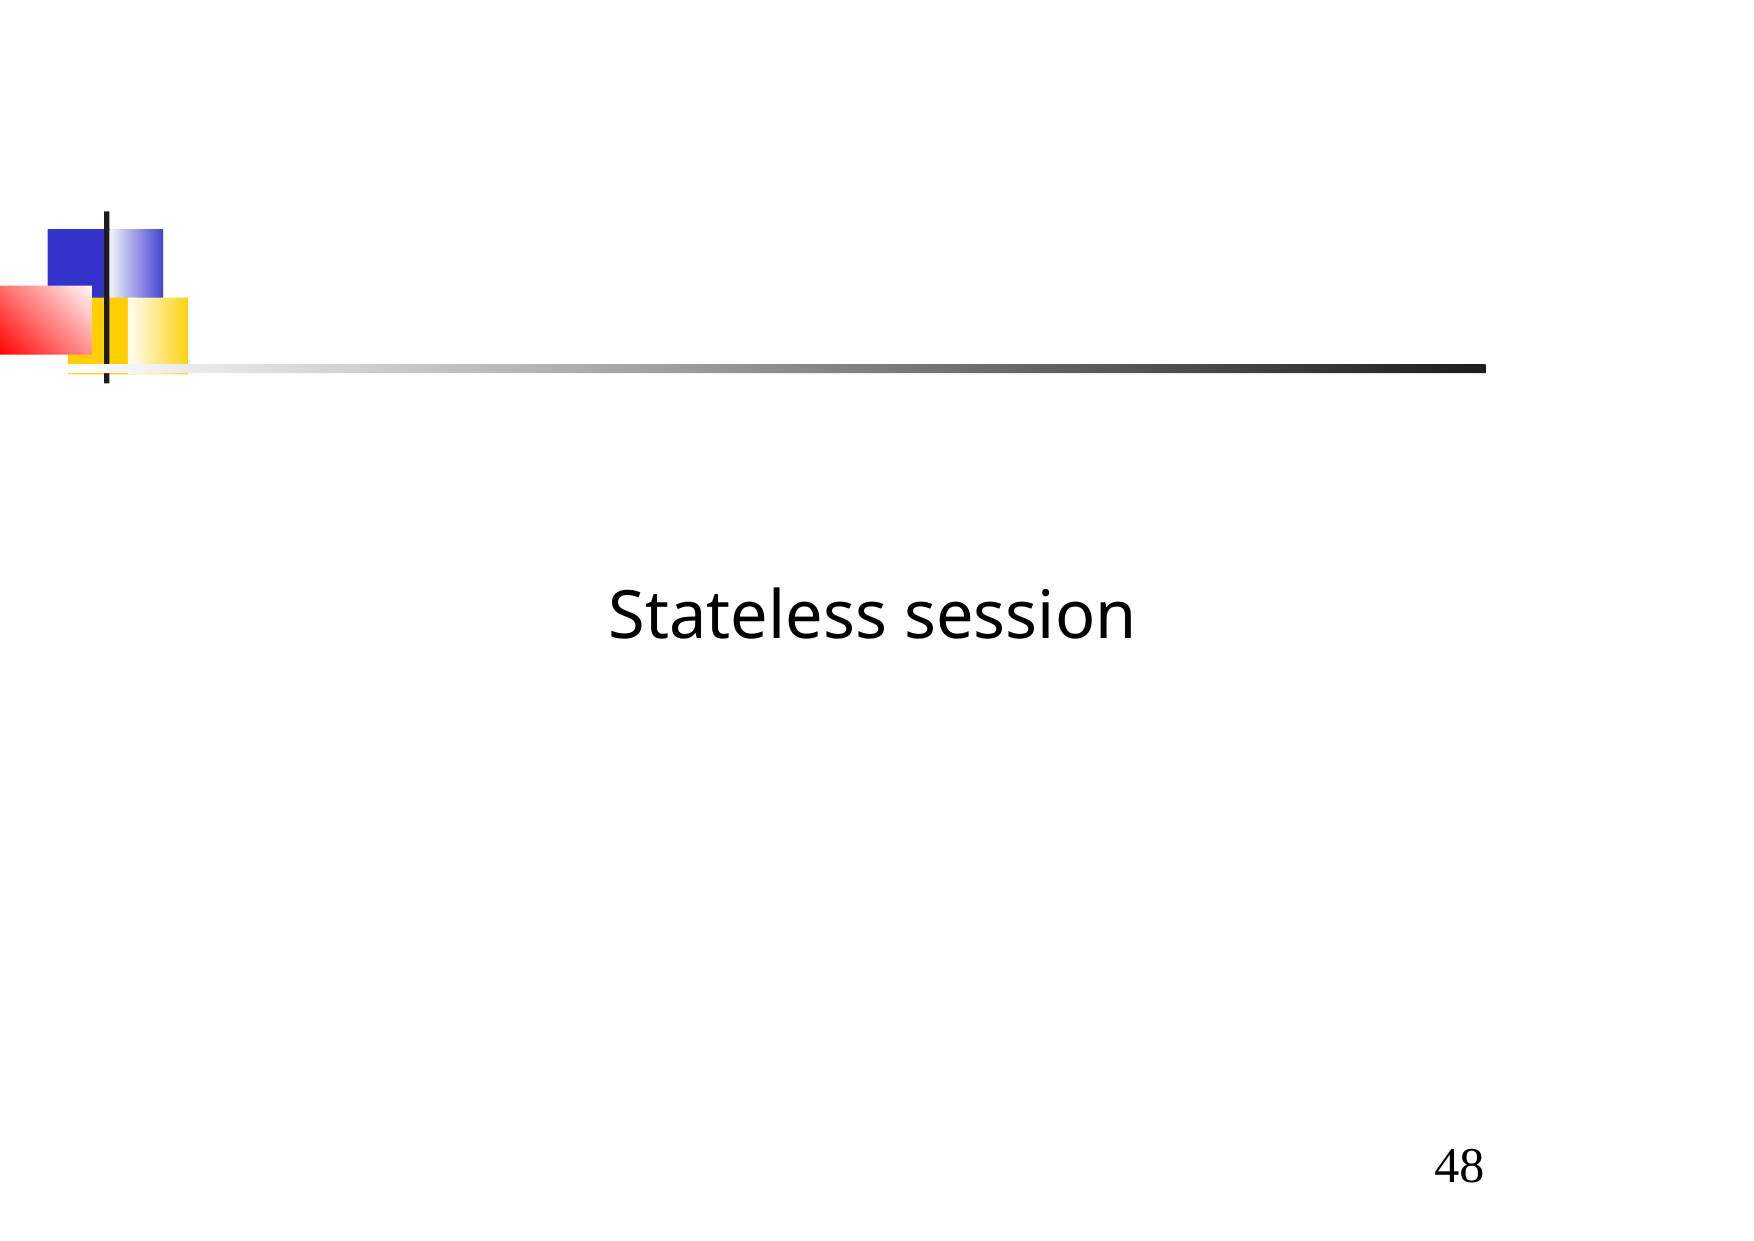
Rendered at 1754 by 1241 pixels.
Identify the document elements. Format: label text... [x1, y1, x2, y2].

subtitle Stateless session [179, 139, 1567, 1091]
